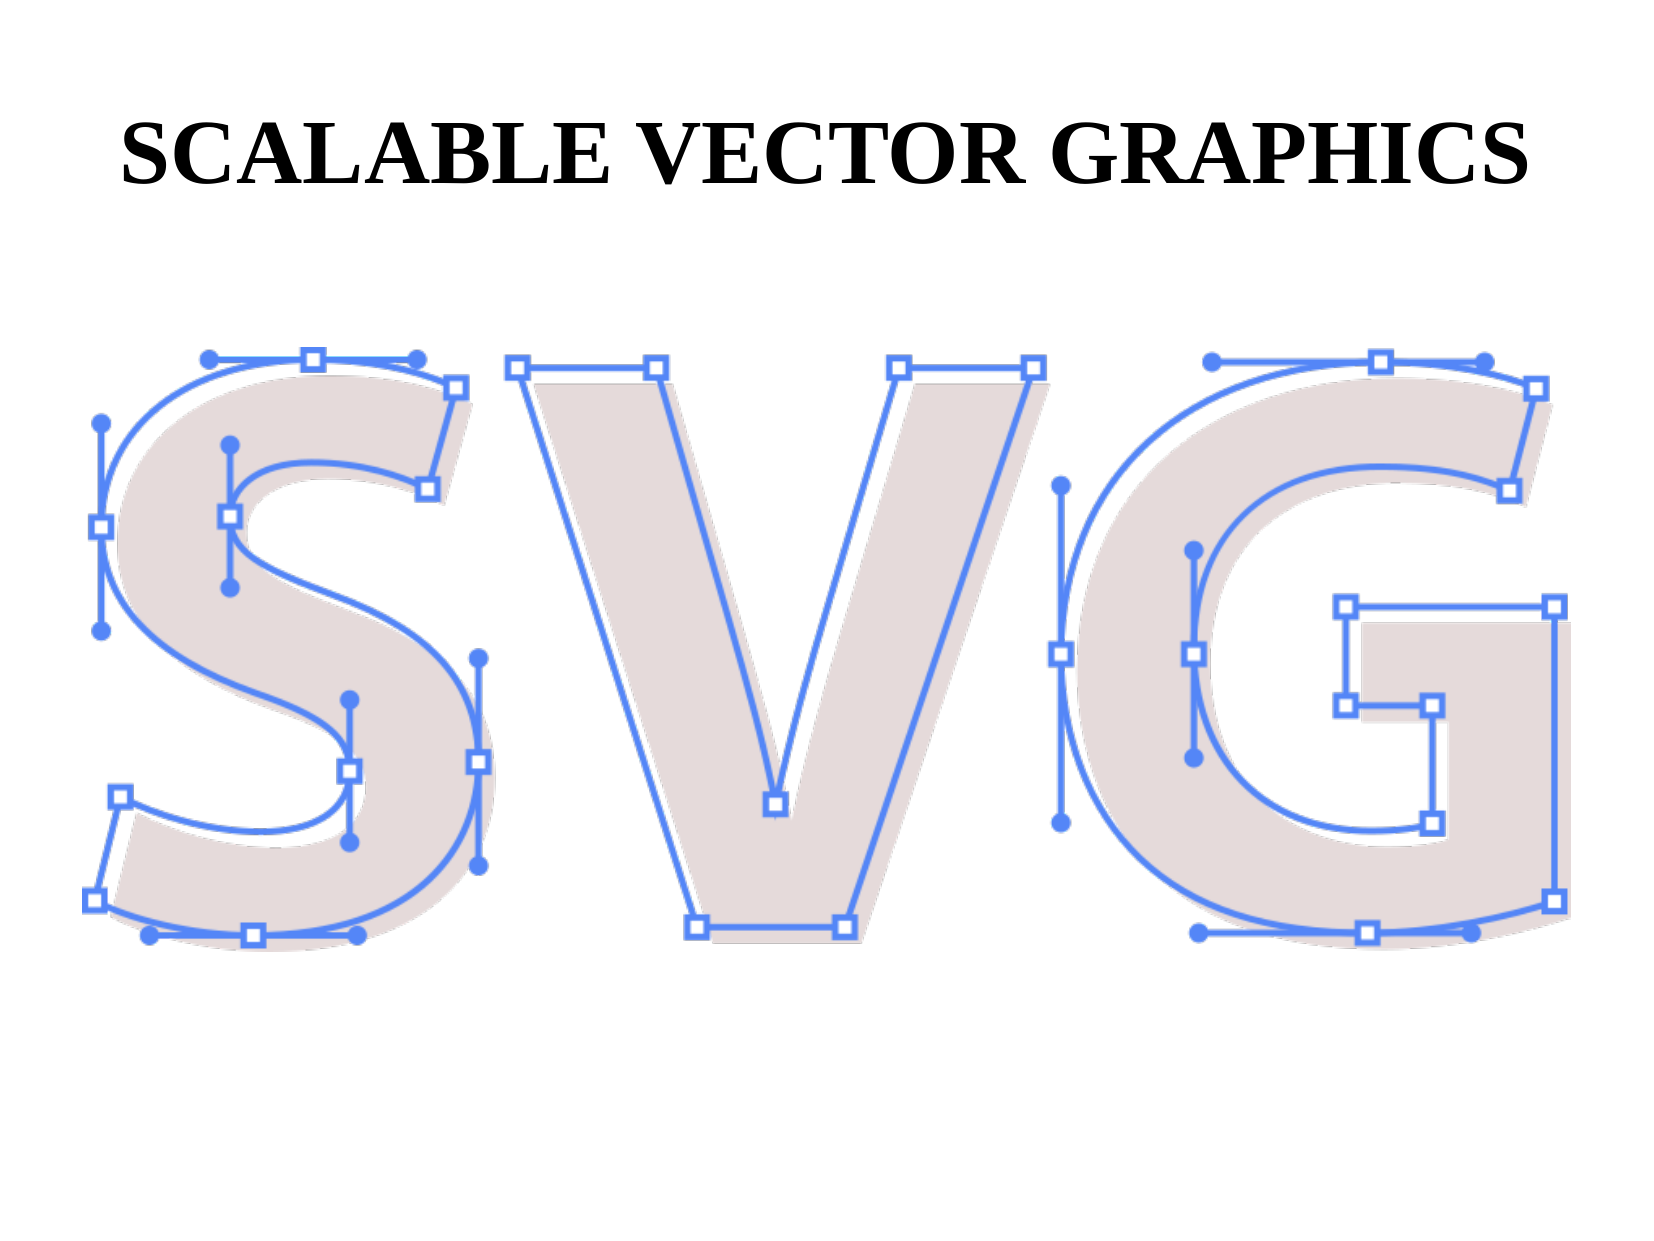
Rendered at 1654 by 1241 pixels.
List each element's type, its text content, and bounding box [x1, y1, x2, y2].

picture [82, 347, 1571, 953]
title SCALABLE VECTOR GRAPHICS [82, 49, 1571, 257]
